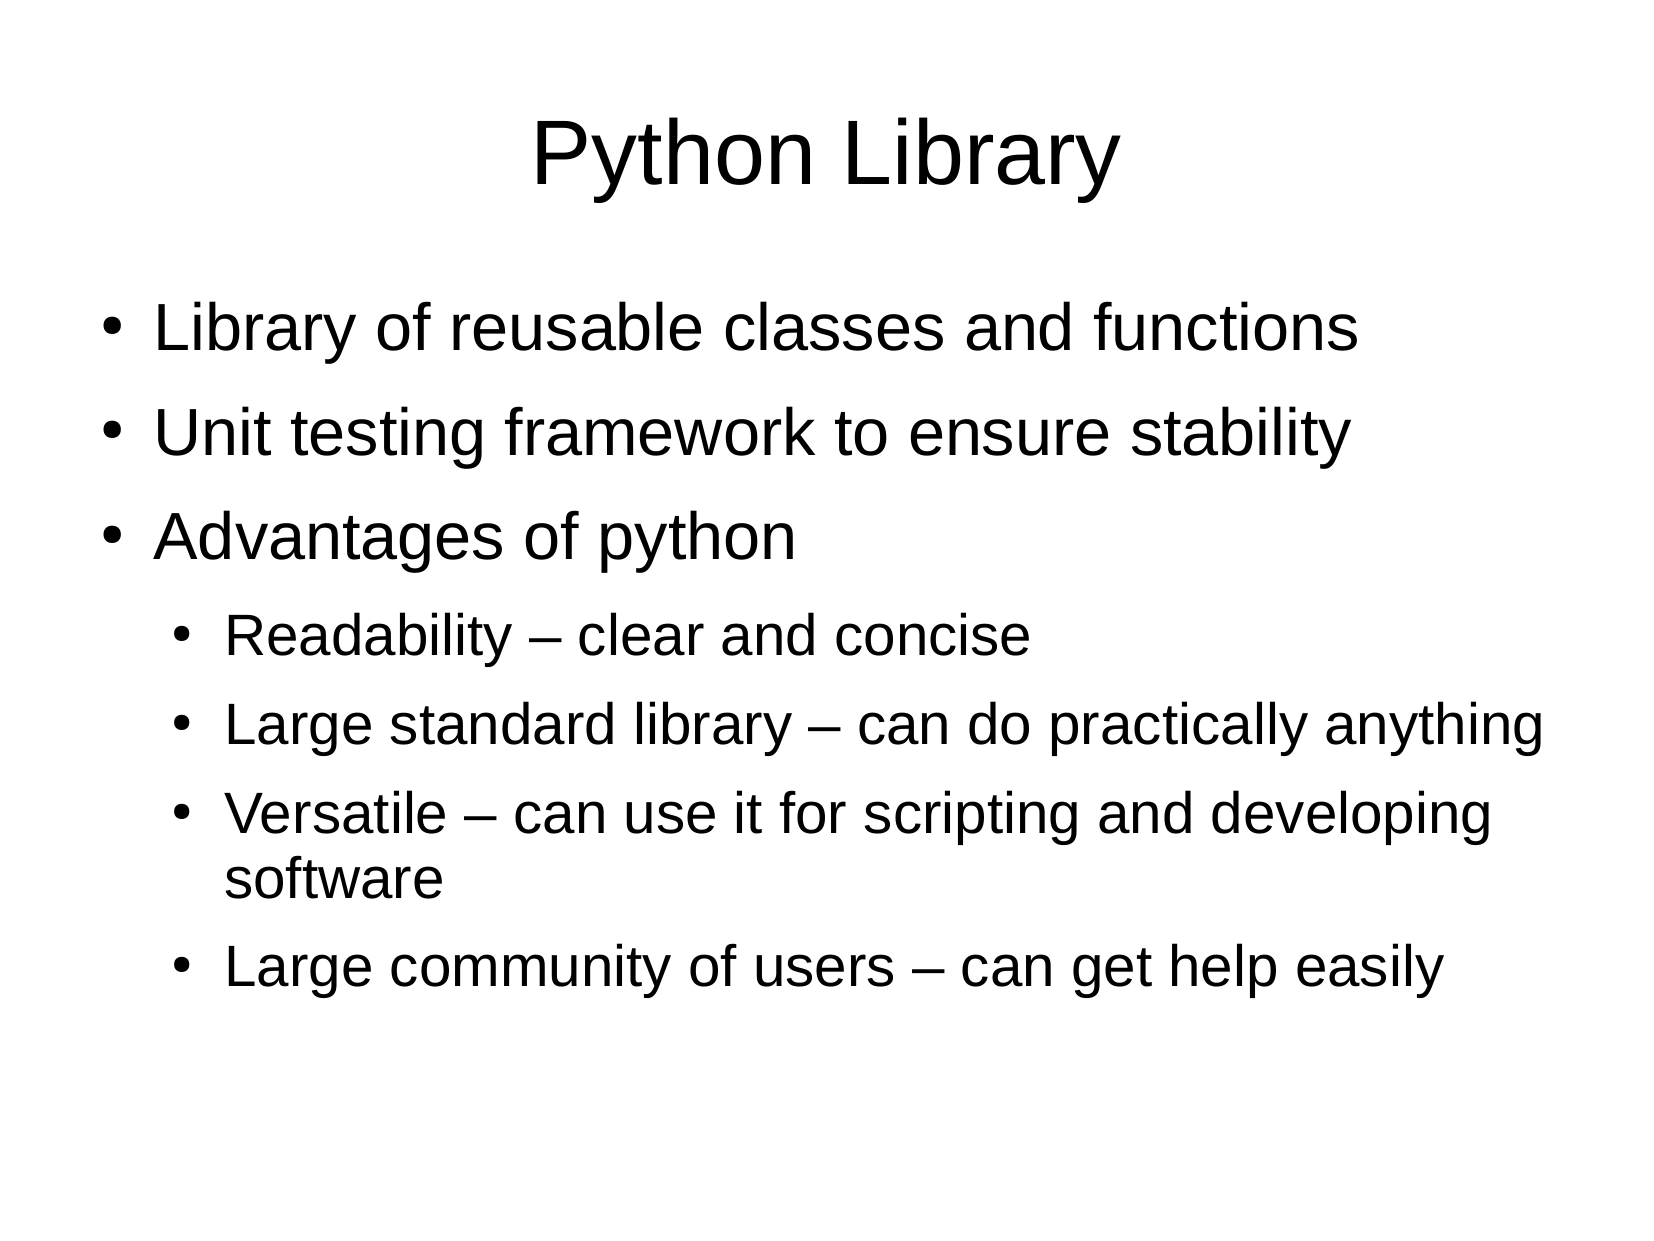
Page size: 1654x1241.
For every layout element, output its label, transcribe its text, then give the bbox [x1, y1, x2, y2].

title Python Library [82, 56, 1571, 250]
list Library of reusable classes and functions Unit testing framework to ensure stability Advantages of python Readability – clear and concise Large standard library – can do practically anything Versatile – can use it for scripting and developing software Large community of users – can get help easily [82, 290, 1571, 1109]
